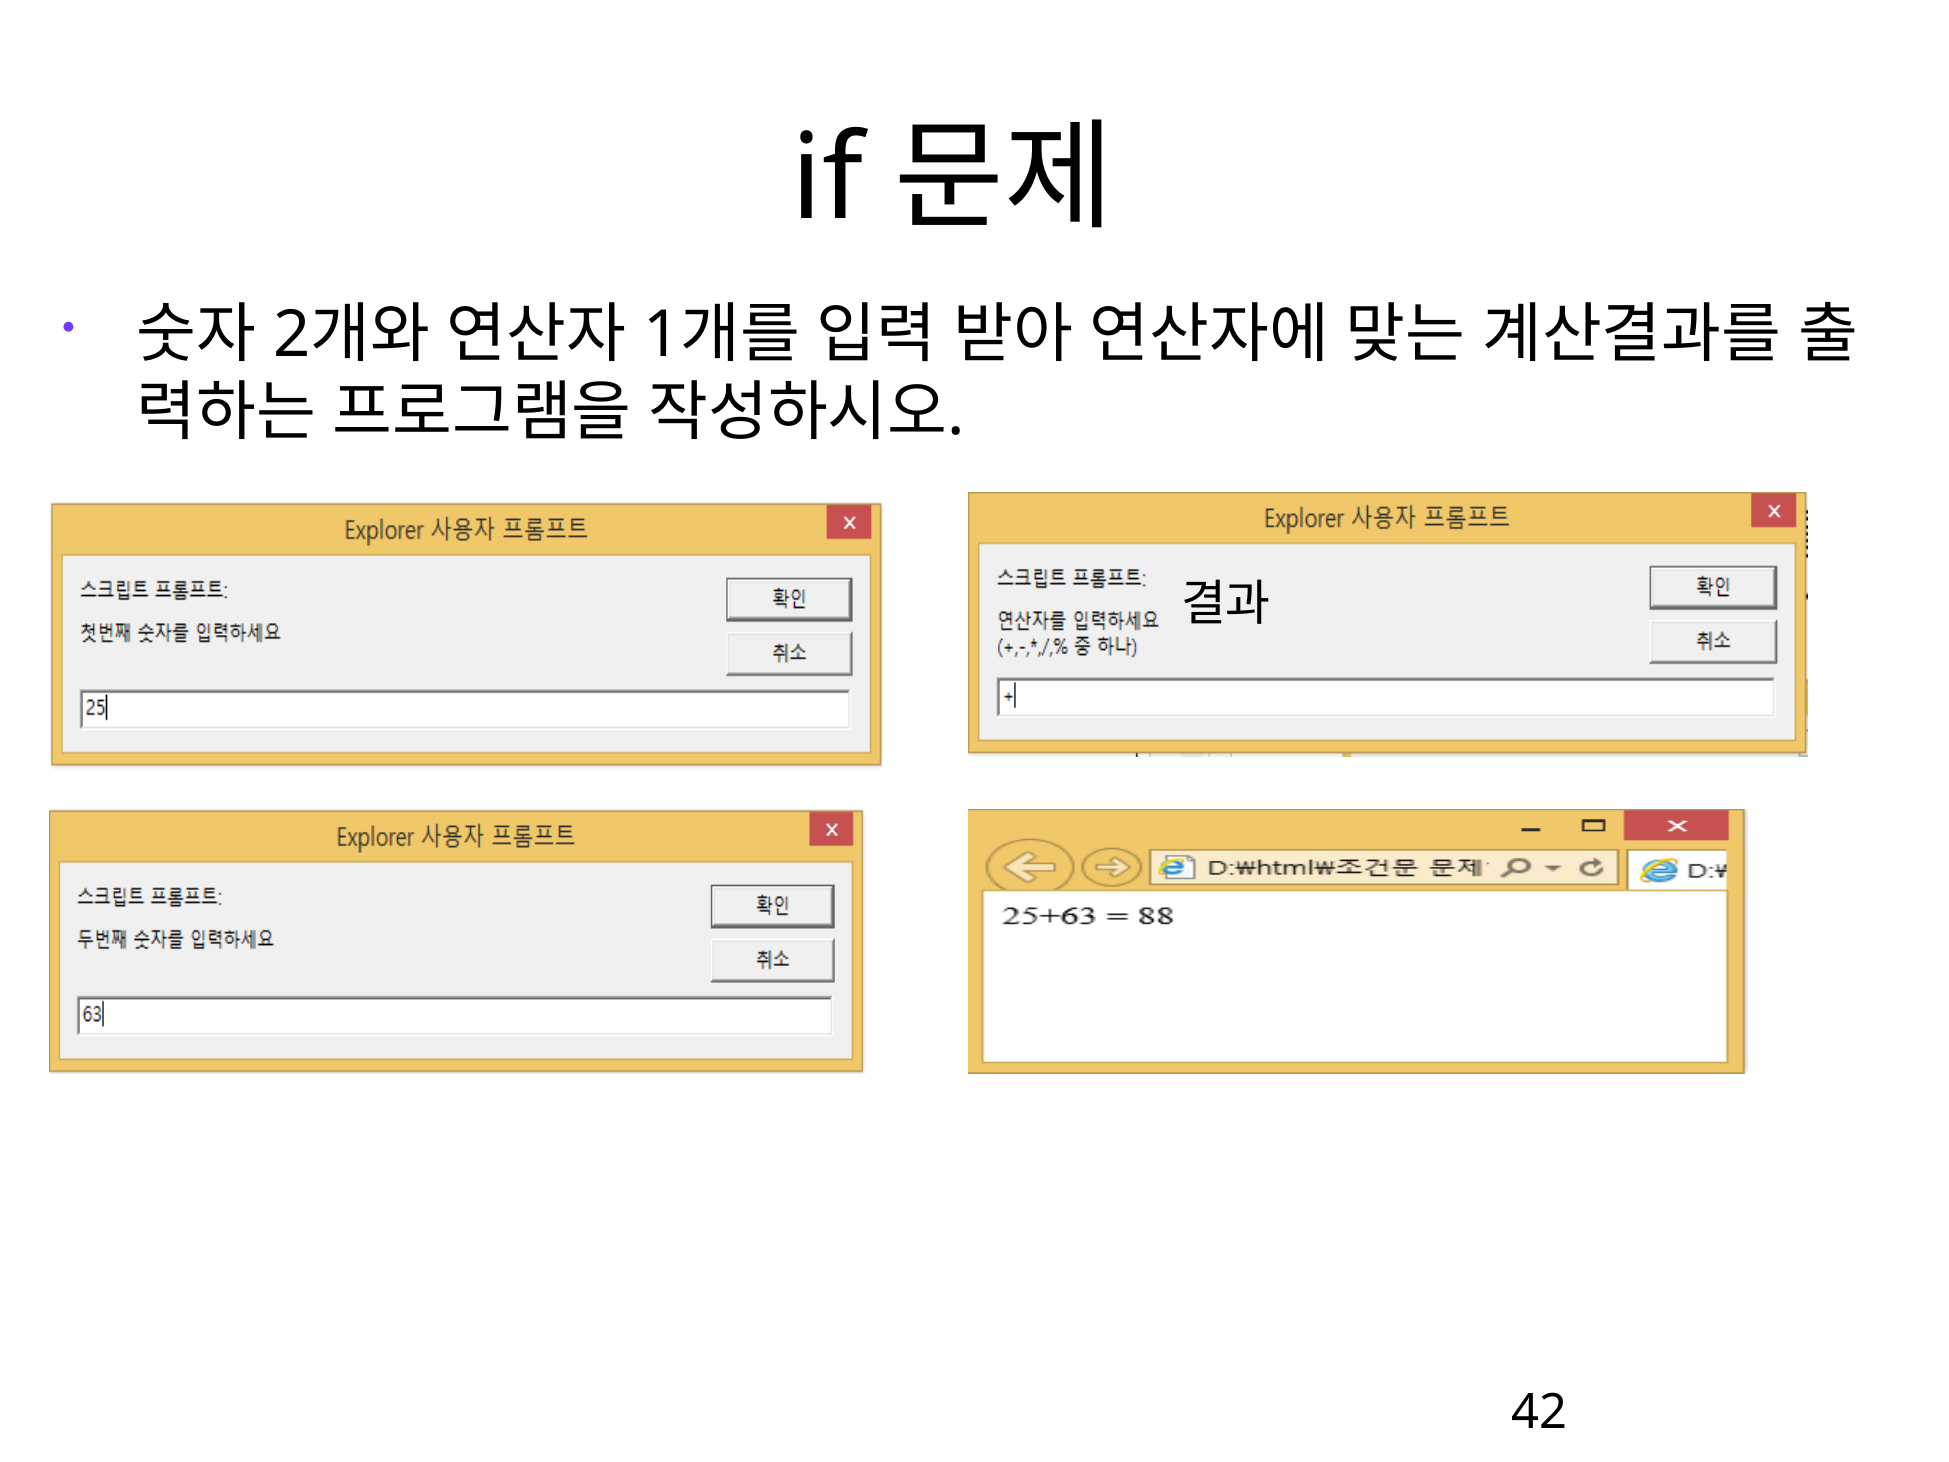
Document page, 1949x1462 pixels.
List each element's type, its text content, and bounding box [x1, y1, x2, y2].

picture [968, 809, 1748, 1074]
list 숫자 2개와 연산자 1개를 입력 받아 연산자에 맞는 계산결과를 출력하는 프로그램을 작성하시오. [48, 284, 1897, 1343]
picture [968, 492, 1808, 757]
text_box 결과 [1166, 563, 1311, 638]
picture [50, 502, 883, 771]
slide_number <숫자> [1496, 1372, 1899, 1462]
picture [49, 809, 866, 1074]
title if 문제 [156, 92, 1749, 255]
